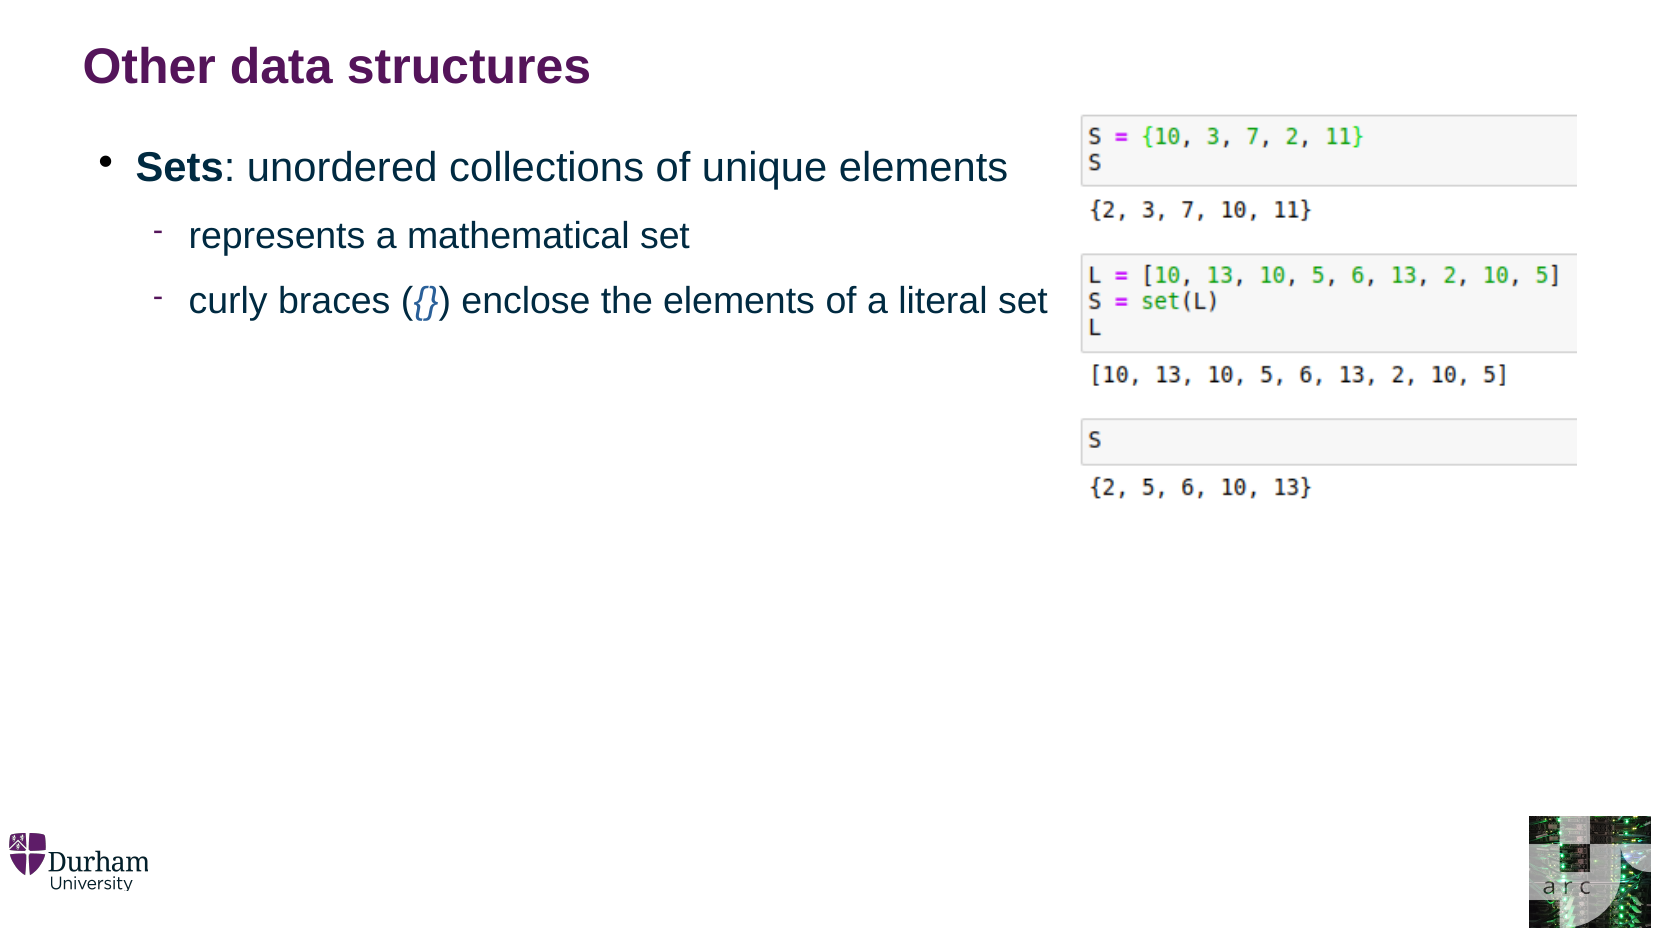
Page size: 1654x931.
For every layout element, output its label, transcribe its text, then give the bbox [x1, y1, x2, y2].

title Other data structures [82, 36, 1571, 93]
picture [9, 833, 148, 891]
list Sets: unordered collections of unique elements represents a mathematical set curly braces ({}) enclose the elements of a literal set [82, 141, 1571, 745]
picture [1529, 816, 1651, 928]
picture [1073, 102, 1577, 510]
